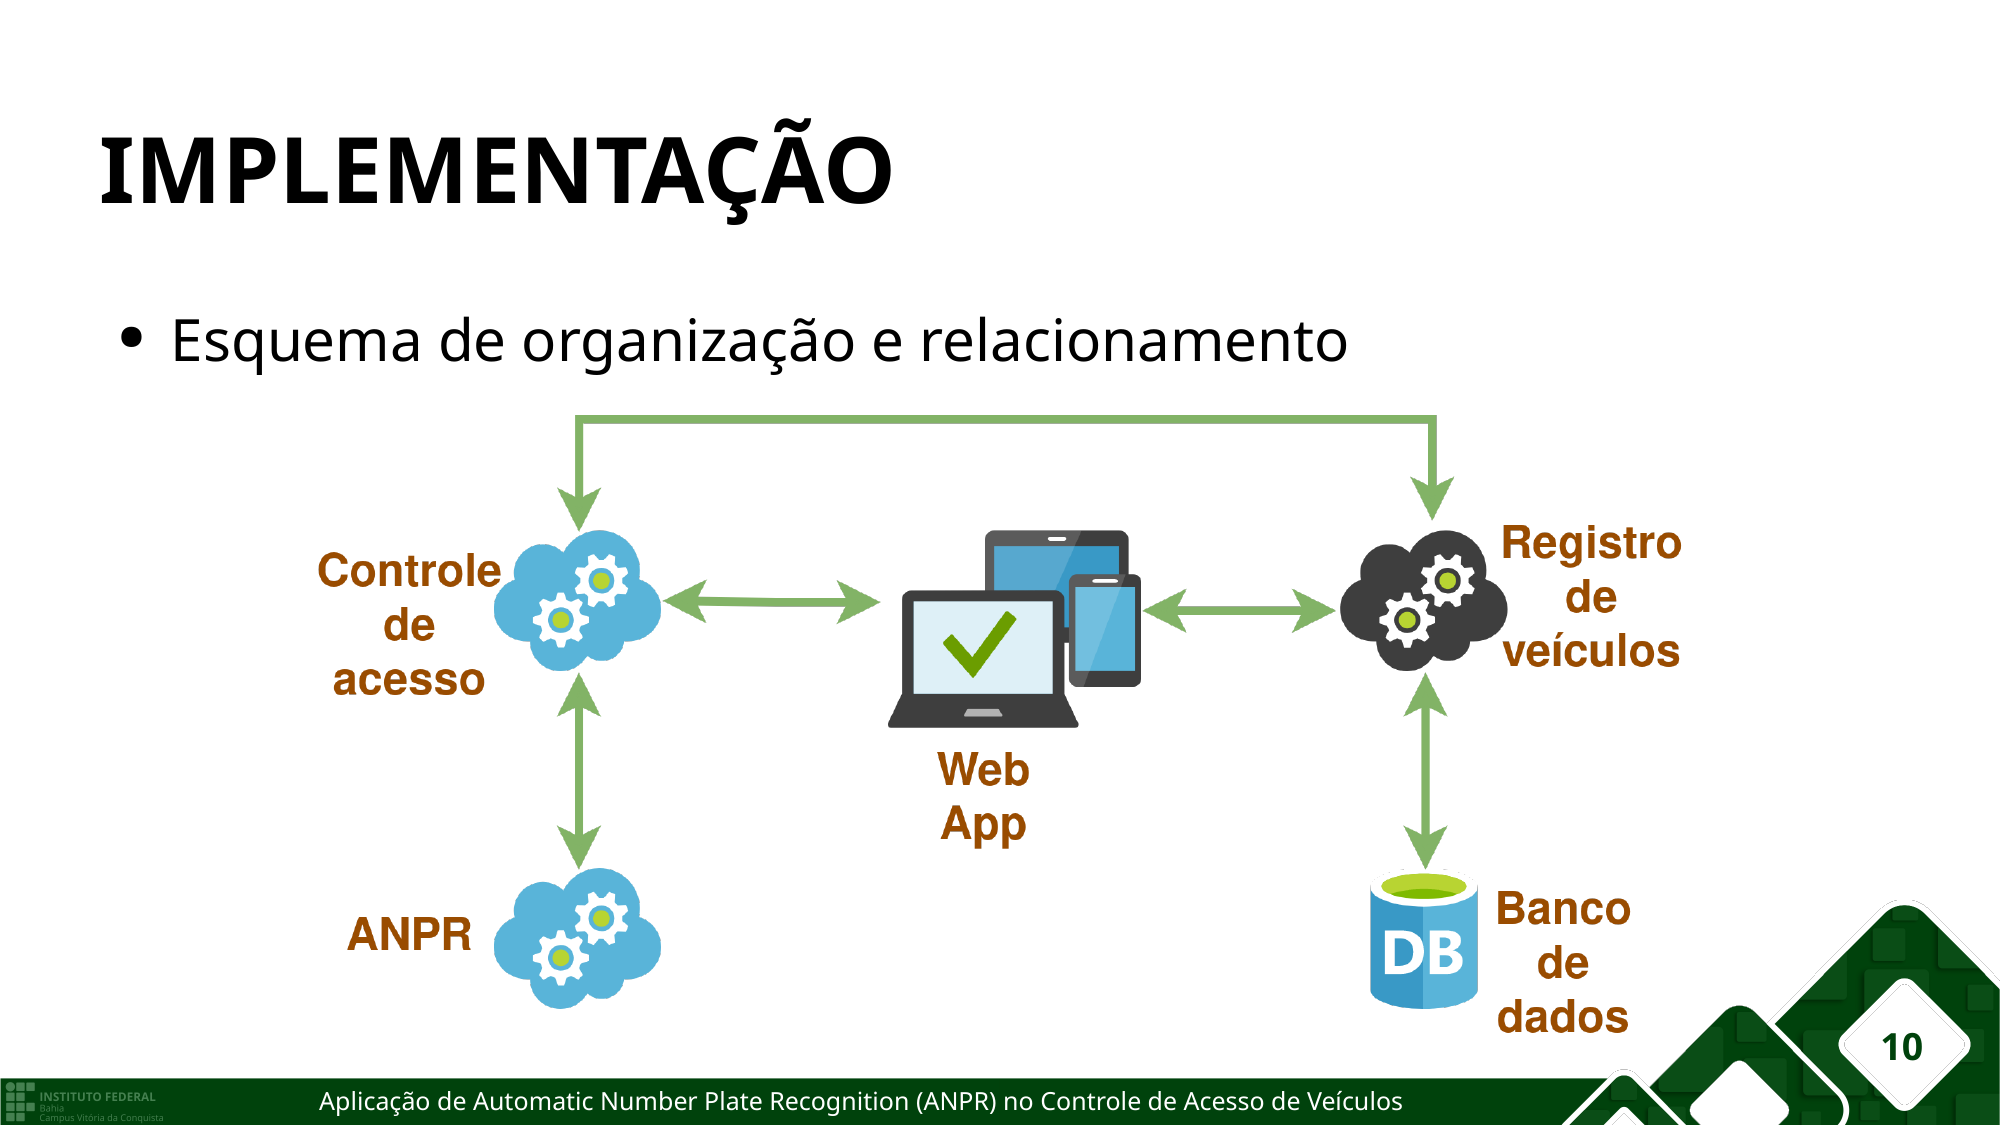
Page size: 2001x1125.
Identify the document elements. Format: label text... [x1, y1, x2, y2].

picture [0, 364, 2000, 1125]
list Esquema de organização e relacionamento [99, 299, 1900, 1014]
title IMPLEMENTAÇÃO [99, 59, 1900, 277]
